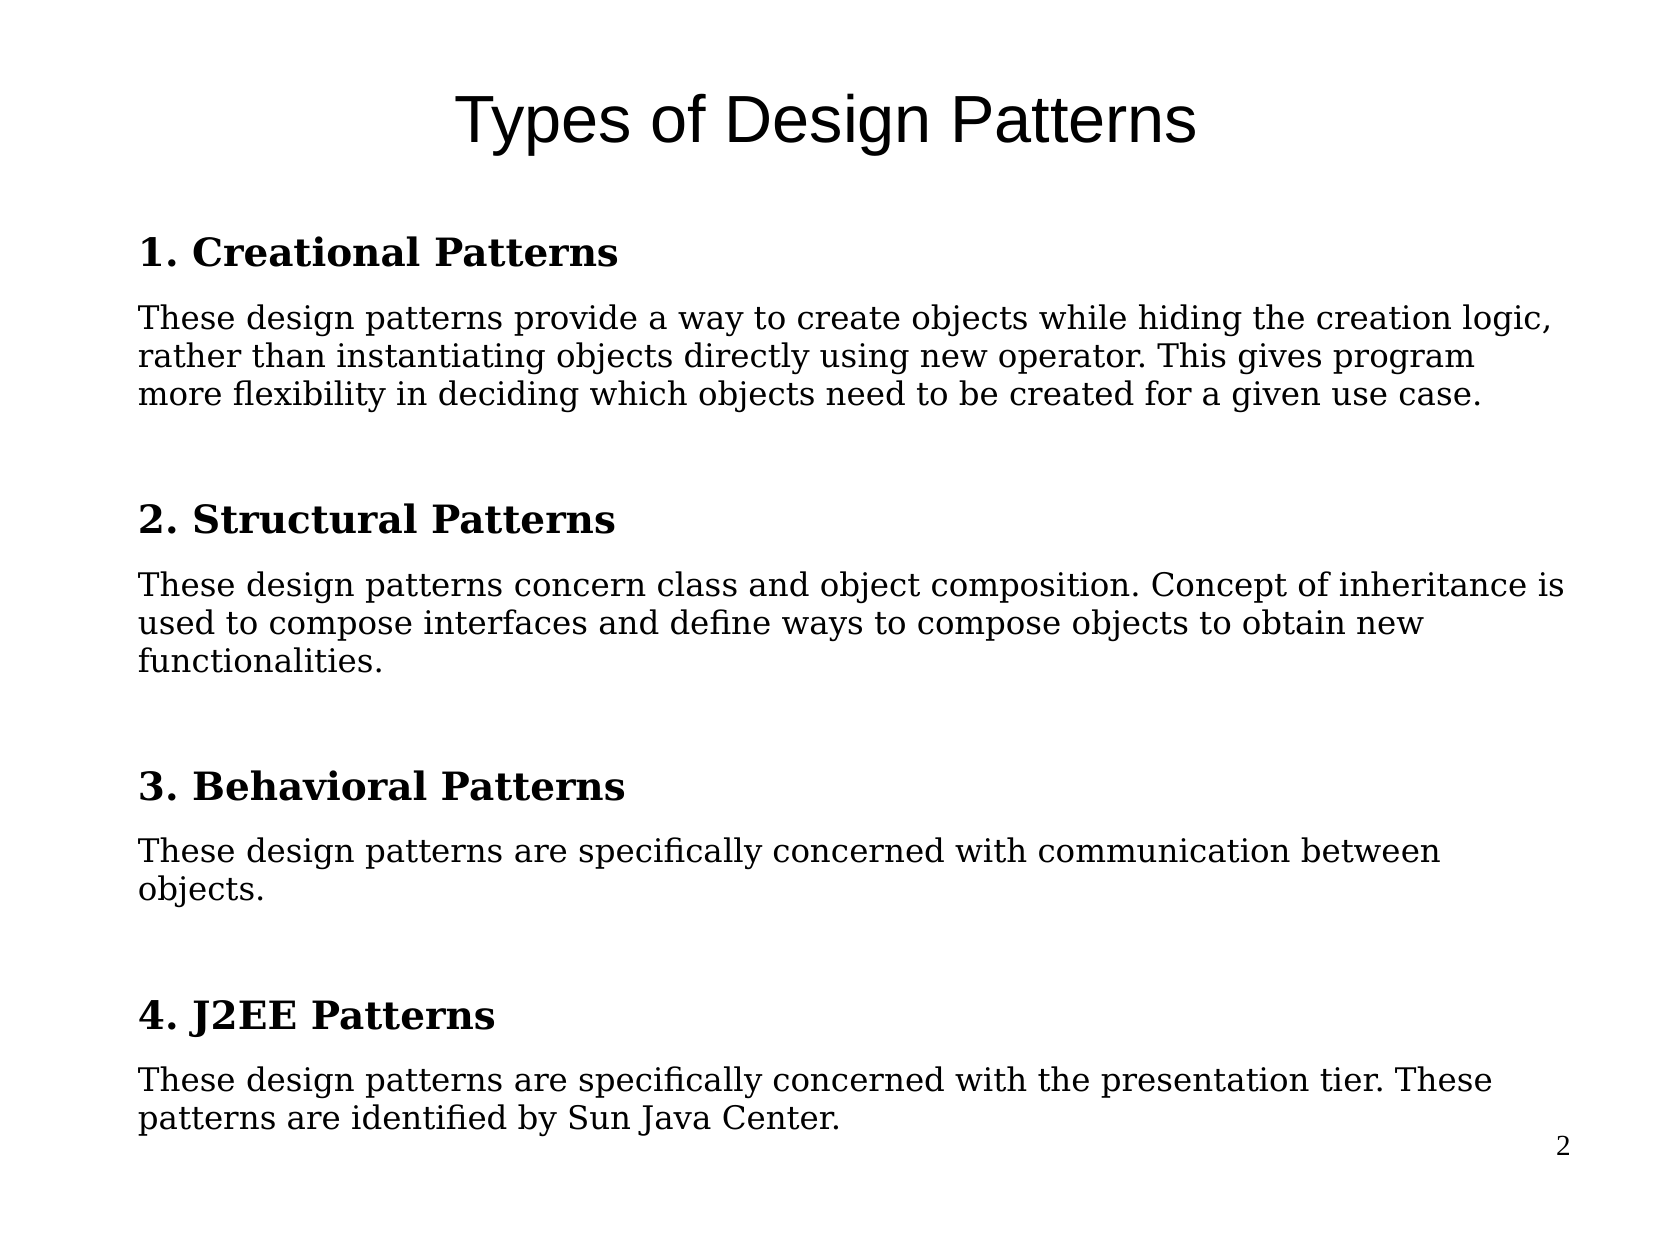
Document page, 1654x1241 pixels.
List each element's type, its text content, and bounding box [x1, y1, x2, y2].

title Types of Design Patterns [82, 49, 1571, 189]
list 1. Creational Patterns These design patterns provide a way to create objects while hiding the creation logic, rather than instantiating objects directly using new operator. This gives program more flexibility in deciding which objects need to be created for a given use case. 2. Structural Patterns These design patterns concern class and object composition. Concept of inheritance is used to compose interfaces and define ways to compose objects to obtain new functionalities. 3. Behavioral Patterns These design patterns are specifically concerned with communication between objects. 4. J2EE Patterns These design patterns are specifically concerned with the presentation tier. These patterns are identified by Sun Java Center. [82, 230, 1571, 1164]
